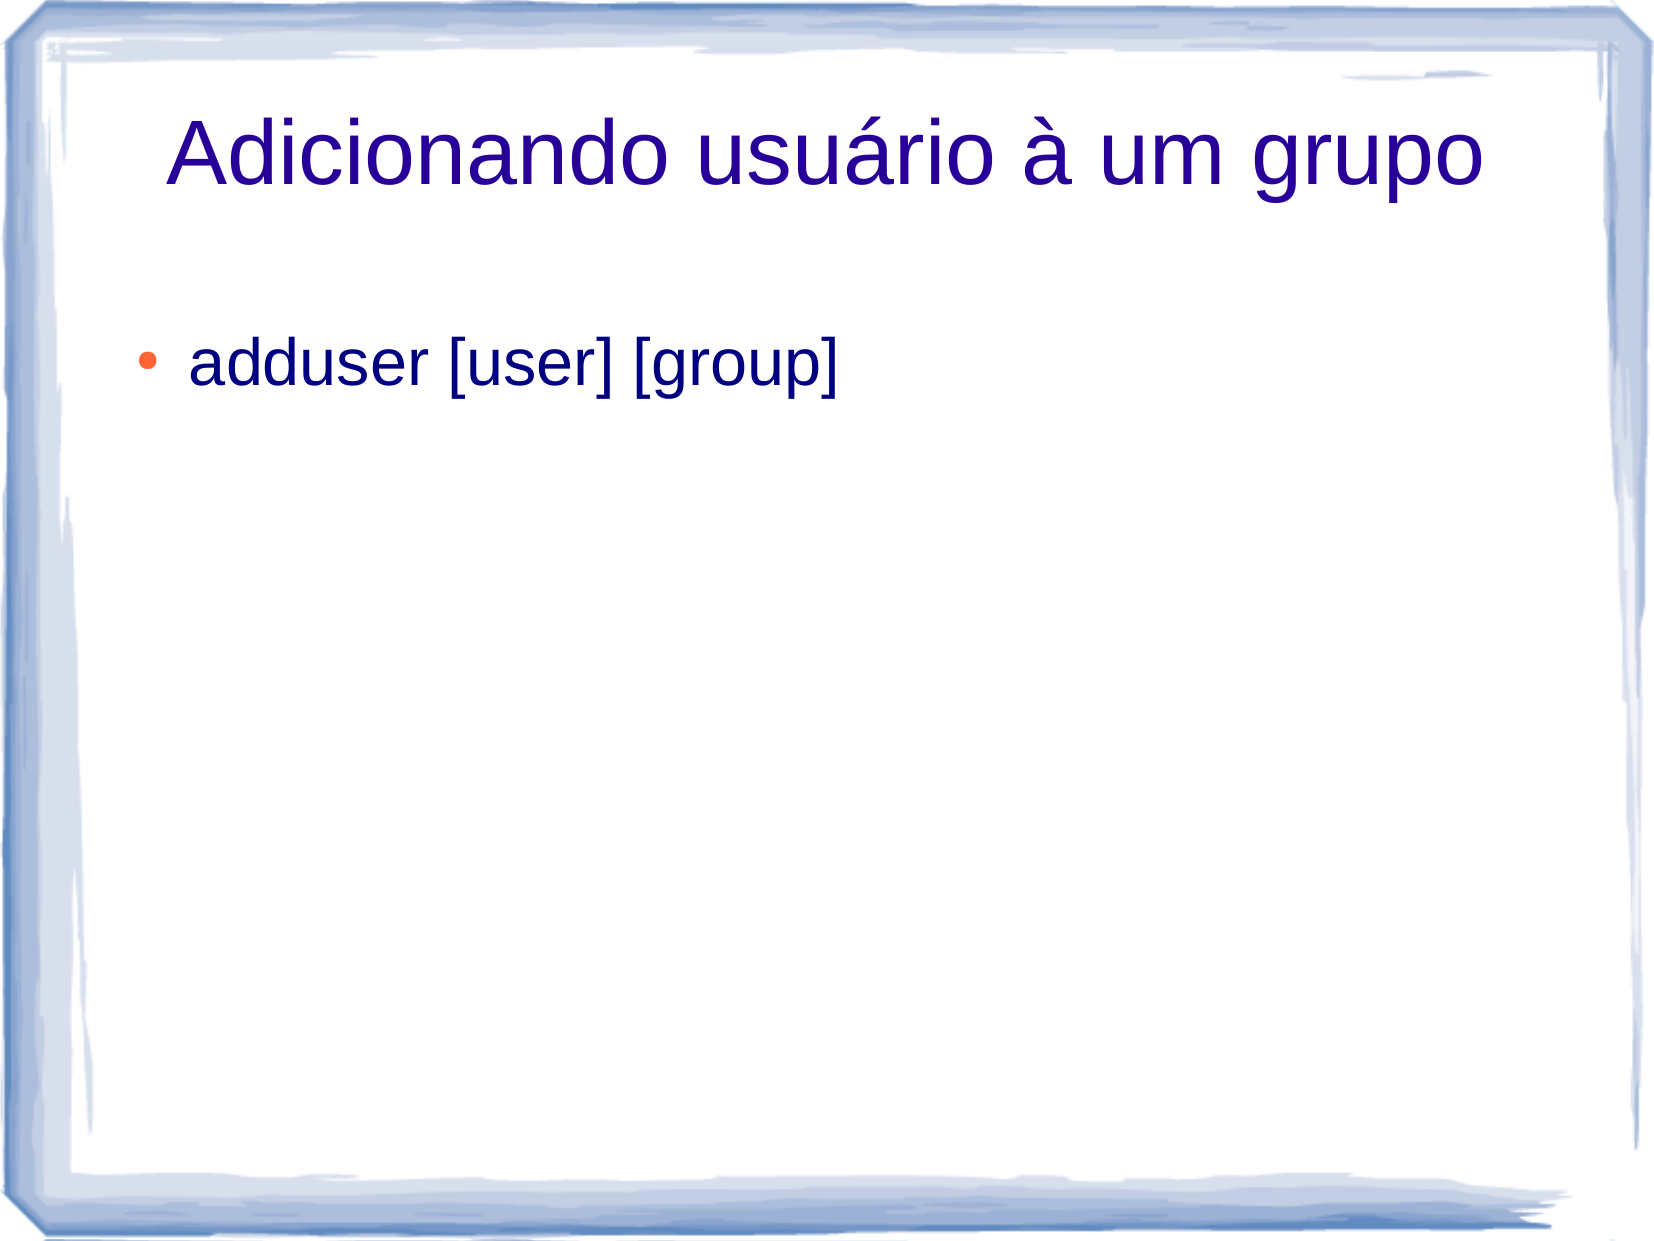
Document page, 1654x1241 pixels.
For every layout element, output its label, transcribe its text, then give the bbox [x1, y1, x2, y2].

title Adicionando usuário à um grupo [82, 49, 1571, 257]
list adduser [user] [group] [118, 324, 1571, 1045]
picture [0, 0, 1654, 1241]
